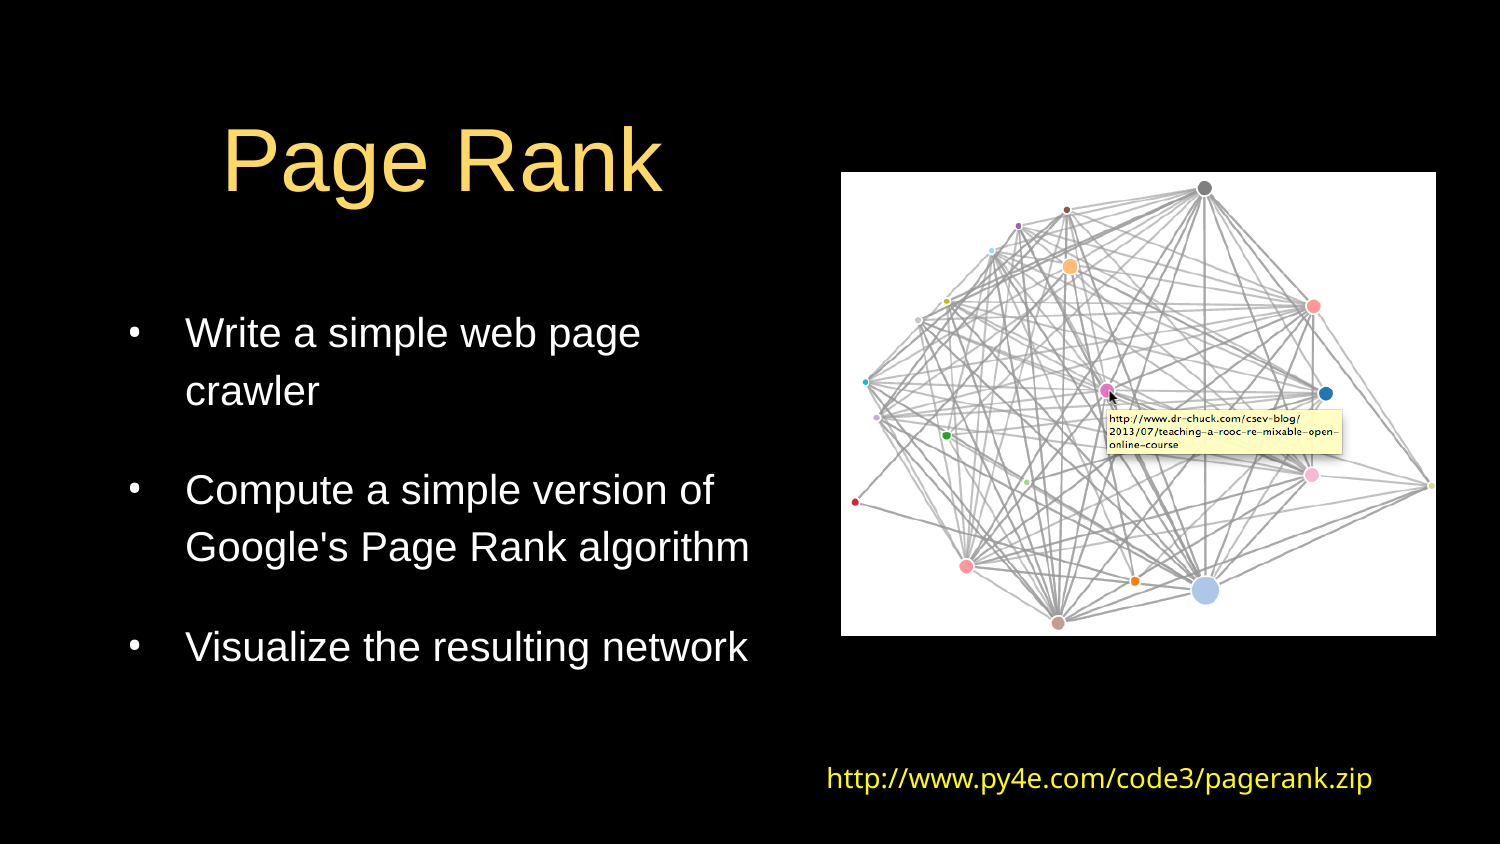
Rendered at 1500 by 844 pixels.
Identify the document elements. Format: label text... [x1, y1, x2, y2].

list Write a simple web page crawler Compute a simple version of Google's Page Rank algorithm Visualize the resulting network [106, 240, 779, 728]
picture [841, 172, 1436, 636]
title Page Rank [106, 76, 779, 235]
text_box http://www.py4e.com/code3/pagerank.zip [817, 750, 1493, 797]
